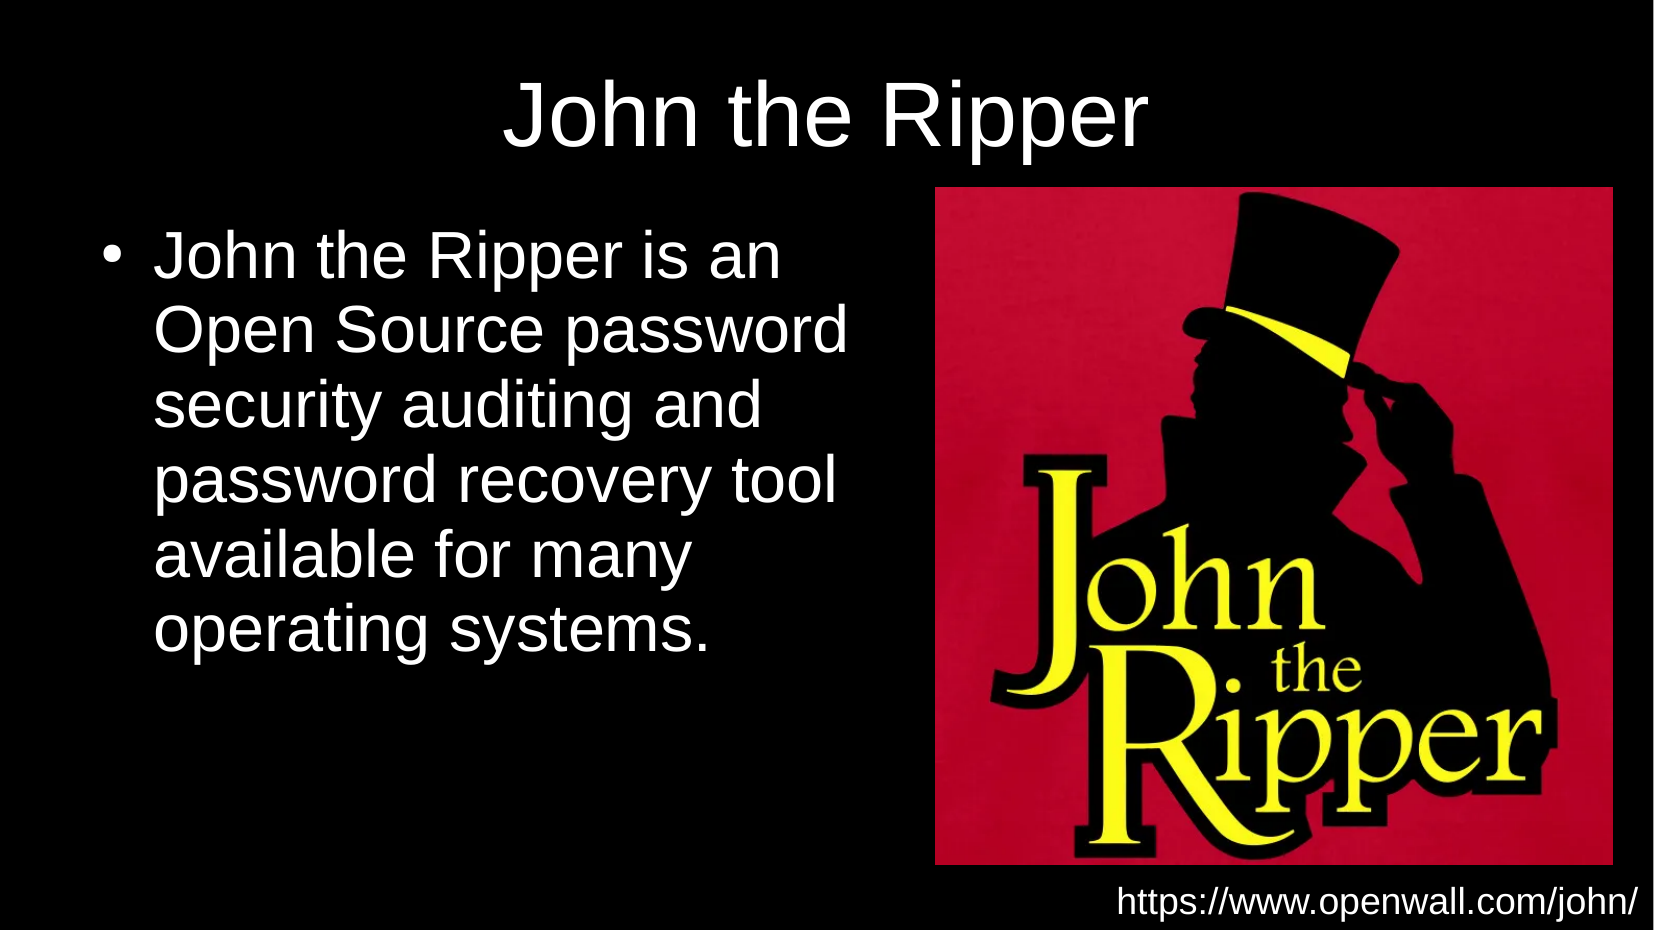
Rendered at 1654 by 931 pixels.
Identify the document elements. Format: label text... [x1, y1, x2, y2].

picture [935, 187, 1613, 865]
list John the Ripper is an Open Source password security auditing and password recovery tool available for many operating systems. [82, 217, 901, 758]
text_box https://www.openwall.com/john/ [1101, 873, 1654, 931]
title John the Ripper [82, 37, 1571, 193]
